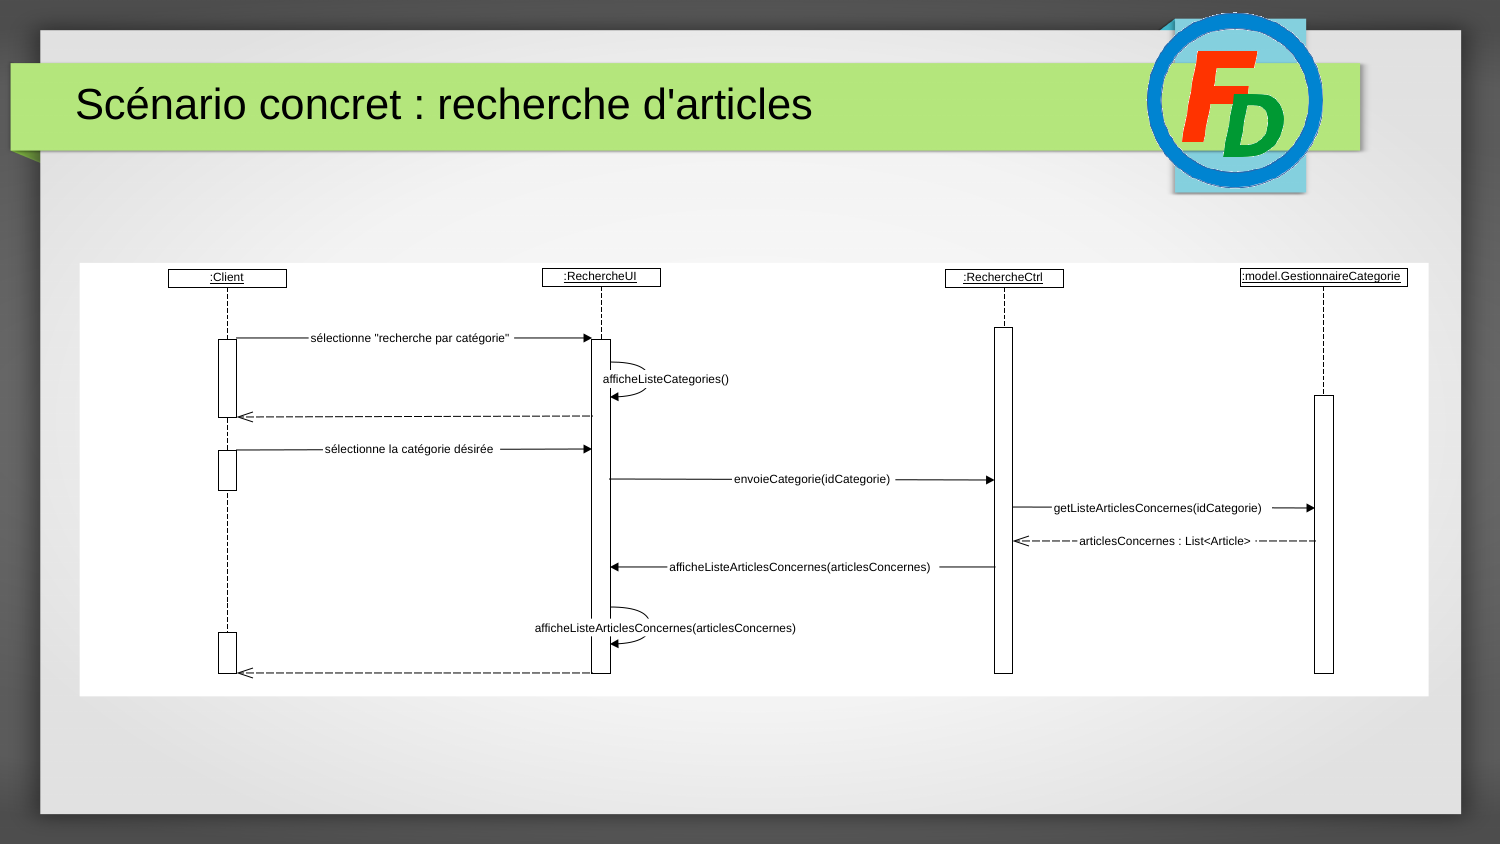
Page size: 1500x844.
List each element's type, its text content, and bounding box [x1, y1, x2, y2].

title Scénario concret : recherche d'articles [75, 64, 1145, 145]
picture [0, 0, 1500, 844]
